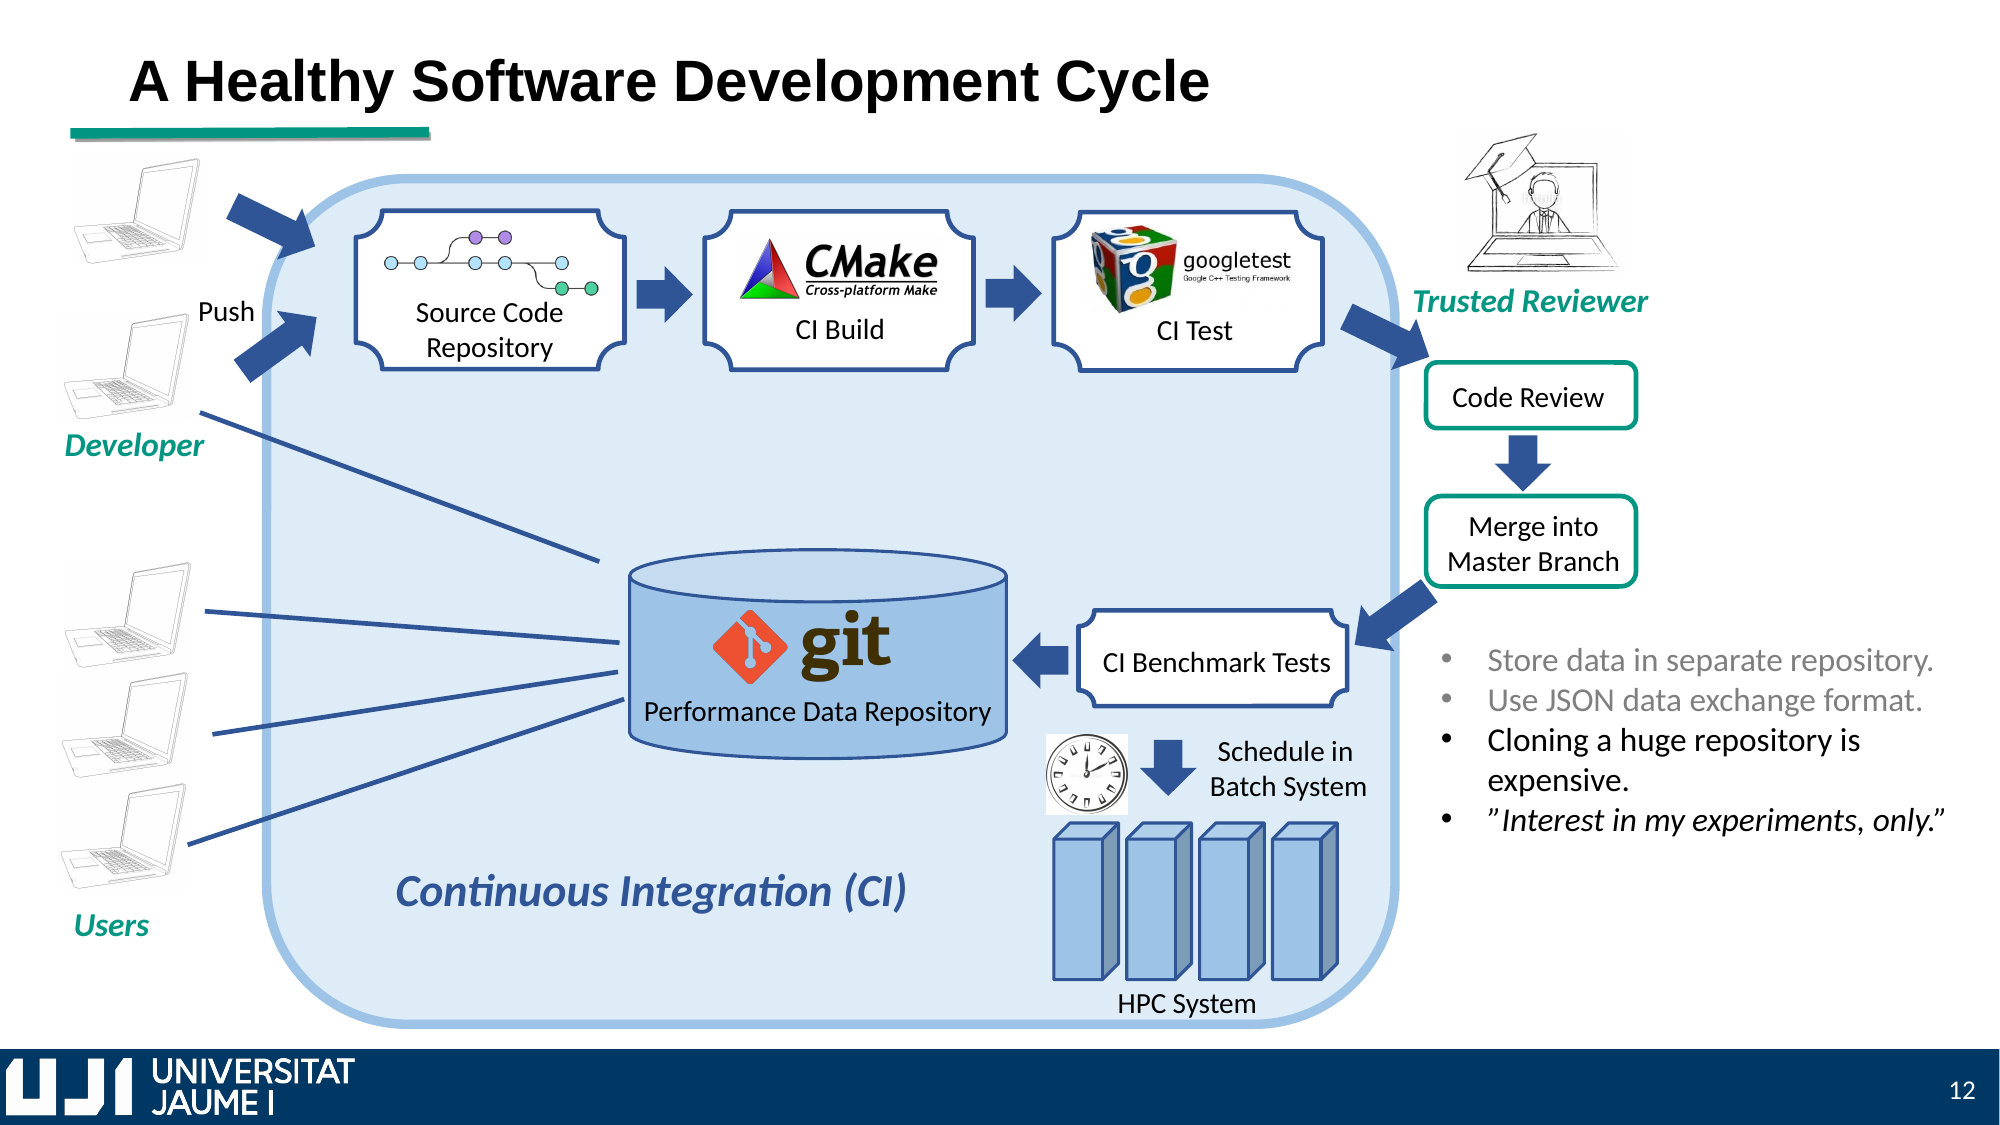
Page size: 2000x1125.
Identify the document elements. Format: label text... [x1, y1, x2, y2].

text_box Schedule in Batch System [1193, 724, 1384, 811]
picture [1046, 734, 1128, 815]
picture [383, 227, 600, 299]
text_box Trusted Reviewer [1395, 271, 1666, 328]
text_box CI Test [1141, 314, 1250, 355]
text_box Users [58, 895, 166, 952]
text_box Push [183, 284, 272, 336]
text_box Merge into Master Branch [1430, 500, 1633, 584]
picture [0, 1049, 2000, 1125]
picture [1458, 133, 1625, 271]
text_box Code Review [1437, 370, 1622, 421]
picture [60, 671, 188, 779]
text_box CI Benchmark Tests [1087, 636, 1350, 687]
picture [736, 235, 942, 303]
picture [1087, 224, 1295, 314]
text_box [1494, 435, 1552, 492]
text_box Source Code Repository [399, 299, 580, 372]
picture [73, 157, 201, 265]
text_box Developer [49, 415, 223, 472]
text_box [226, 193, 1438, 1025]
text_box Performance Data Repository [627, 684, 1010, 735]
text_box Store data in separate repository. Use JSON data exchange format. Cloning a huge repository is expensive. ”Interest in my experiments, only.” [1425, 630, 1976, 848]
slide_number <number> [1871, 1057, 1991, 1125]
text_box Continuous Integration (CI) [377, 853, 926, 924]
text_box HPC System [1102, 977, 1274, 1028]
text_box CI Build [780, 303, 902, 354]
picture [64, 561, 191, 669]
picture [59, 782, 187, 890]
picture [713, 610, 891, 684]
picture [62, 313, 190, 421]
text_box A Healthy Software Development Cycle [113, 0, 1768, 196]
